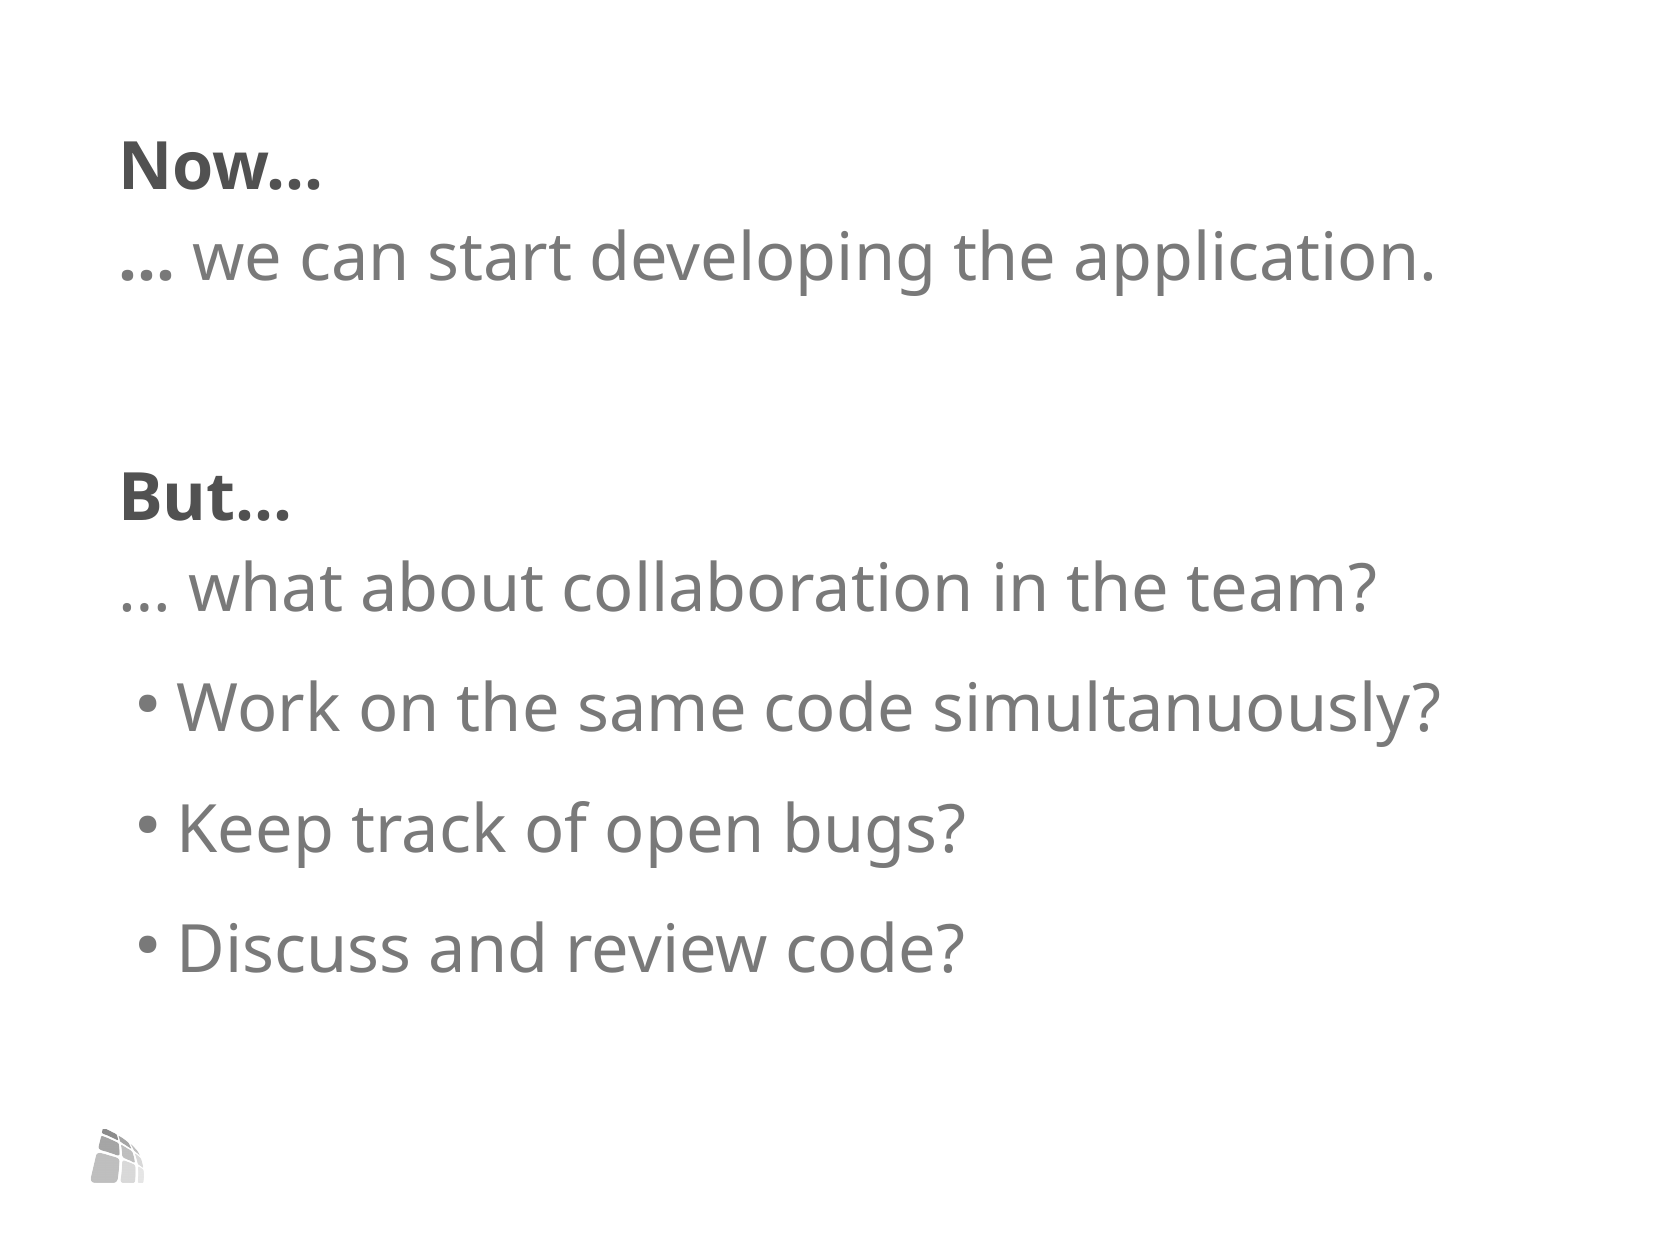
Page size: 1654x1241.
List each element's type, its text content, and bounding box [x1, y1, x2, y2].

list Now... … we can start developing the application. But... … what about collaboration in the team? Work on the same code simultanuously? Keep track of open bugs? Discuss and review code? [118, 118, 1607, 1010]
picture [82, 1129, 144, 1183]
